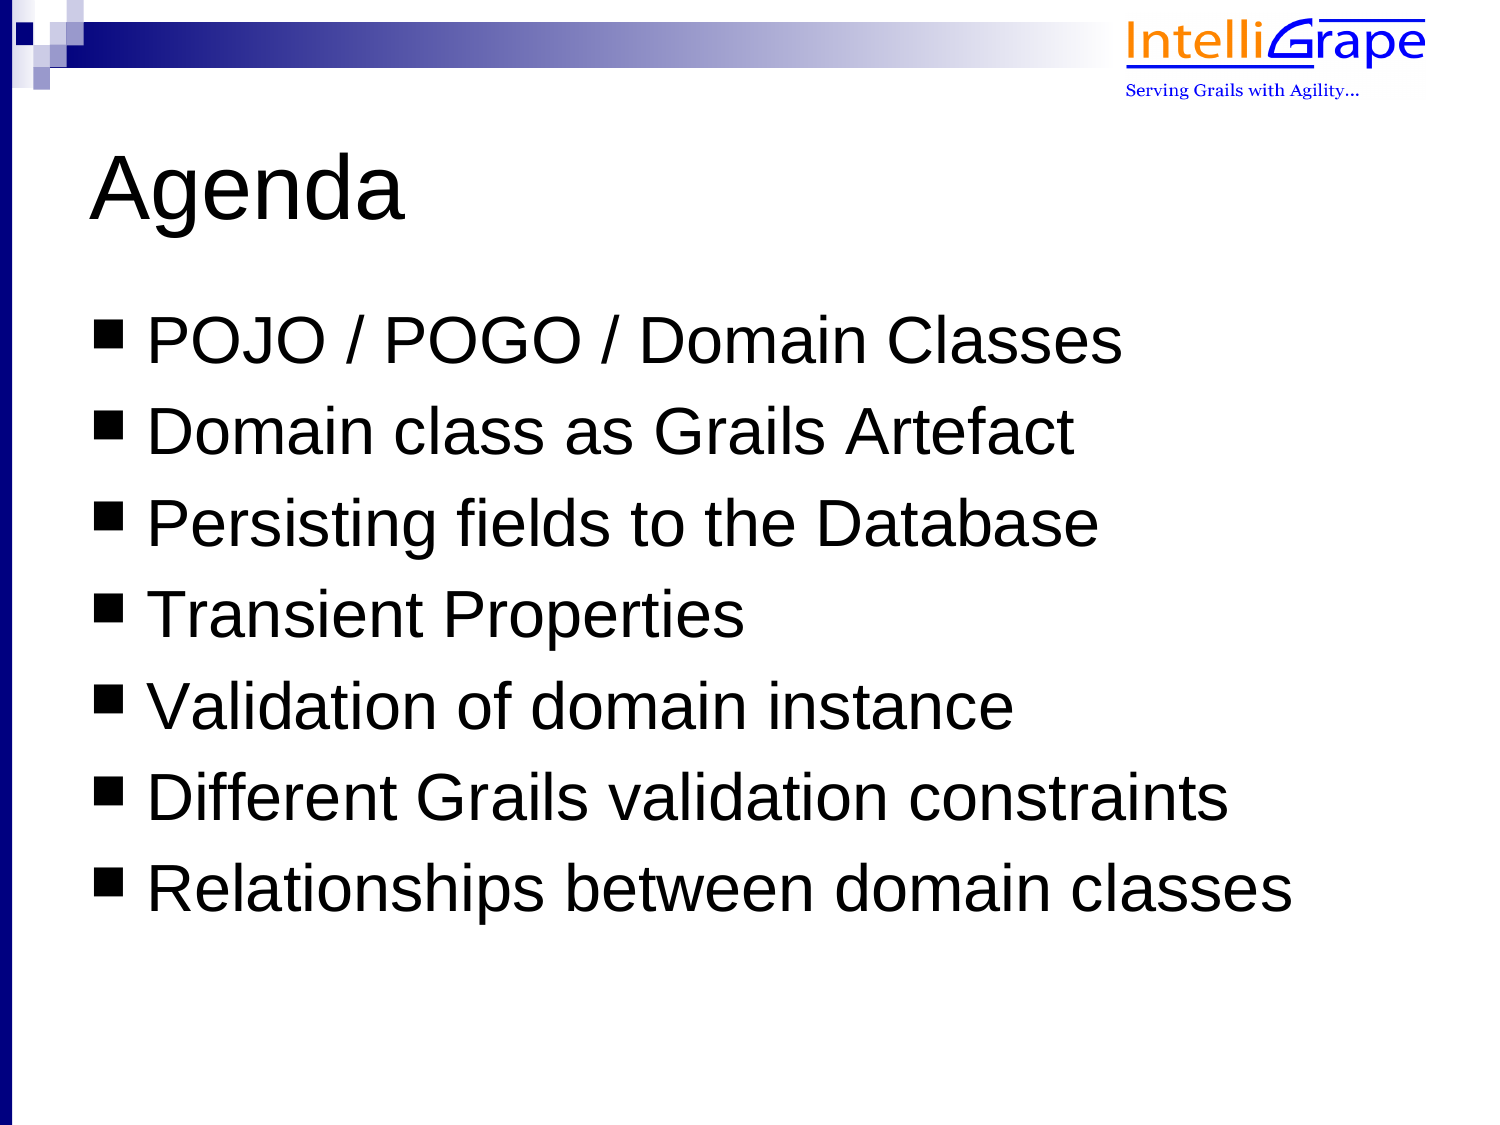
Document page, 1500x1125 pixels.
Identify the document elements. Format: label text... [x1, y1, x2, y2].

title Agenda [75, 74, 1426, 295]
list POJO / POGO / Domain Classes Domain class as Grails Artefact Persisting fields to the Database Transient Properties Validation of domain instance Different Grails validation constraints Relationships between domain classes [75, 295, 1426, 1068]
picture [1125, 12, 1425, 74]
